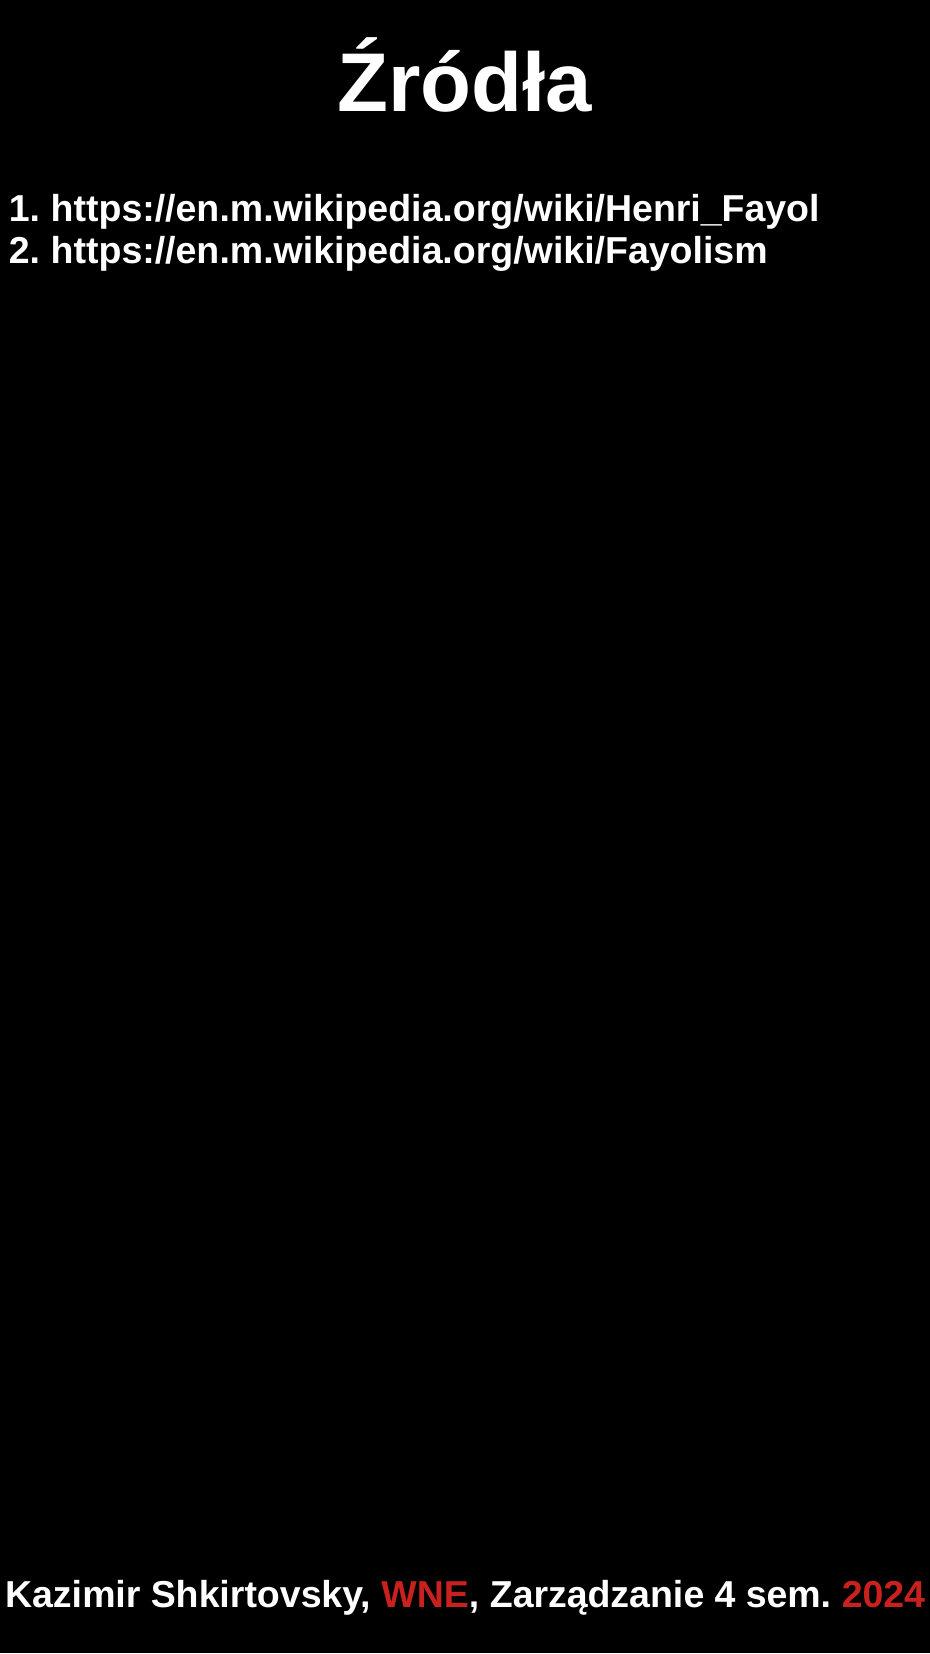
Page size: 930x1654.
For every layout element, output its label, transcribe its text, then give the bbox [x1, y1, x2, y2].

text_box 1. https://en.m.wikipedia.org/wiki/Henri_Fayol 2. https://en.m.wikipedia.org/wiki/Fayolism Kazimir Shkirtovsky, WNE, Zarządzanie 4 sem. 2024 [0, 187, 930, 1653]
title Źródła [0, 7, 930, 158]
